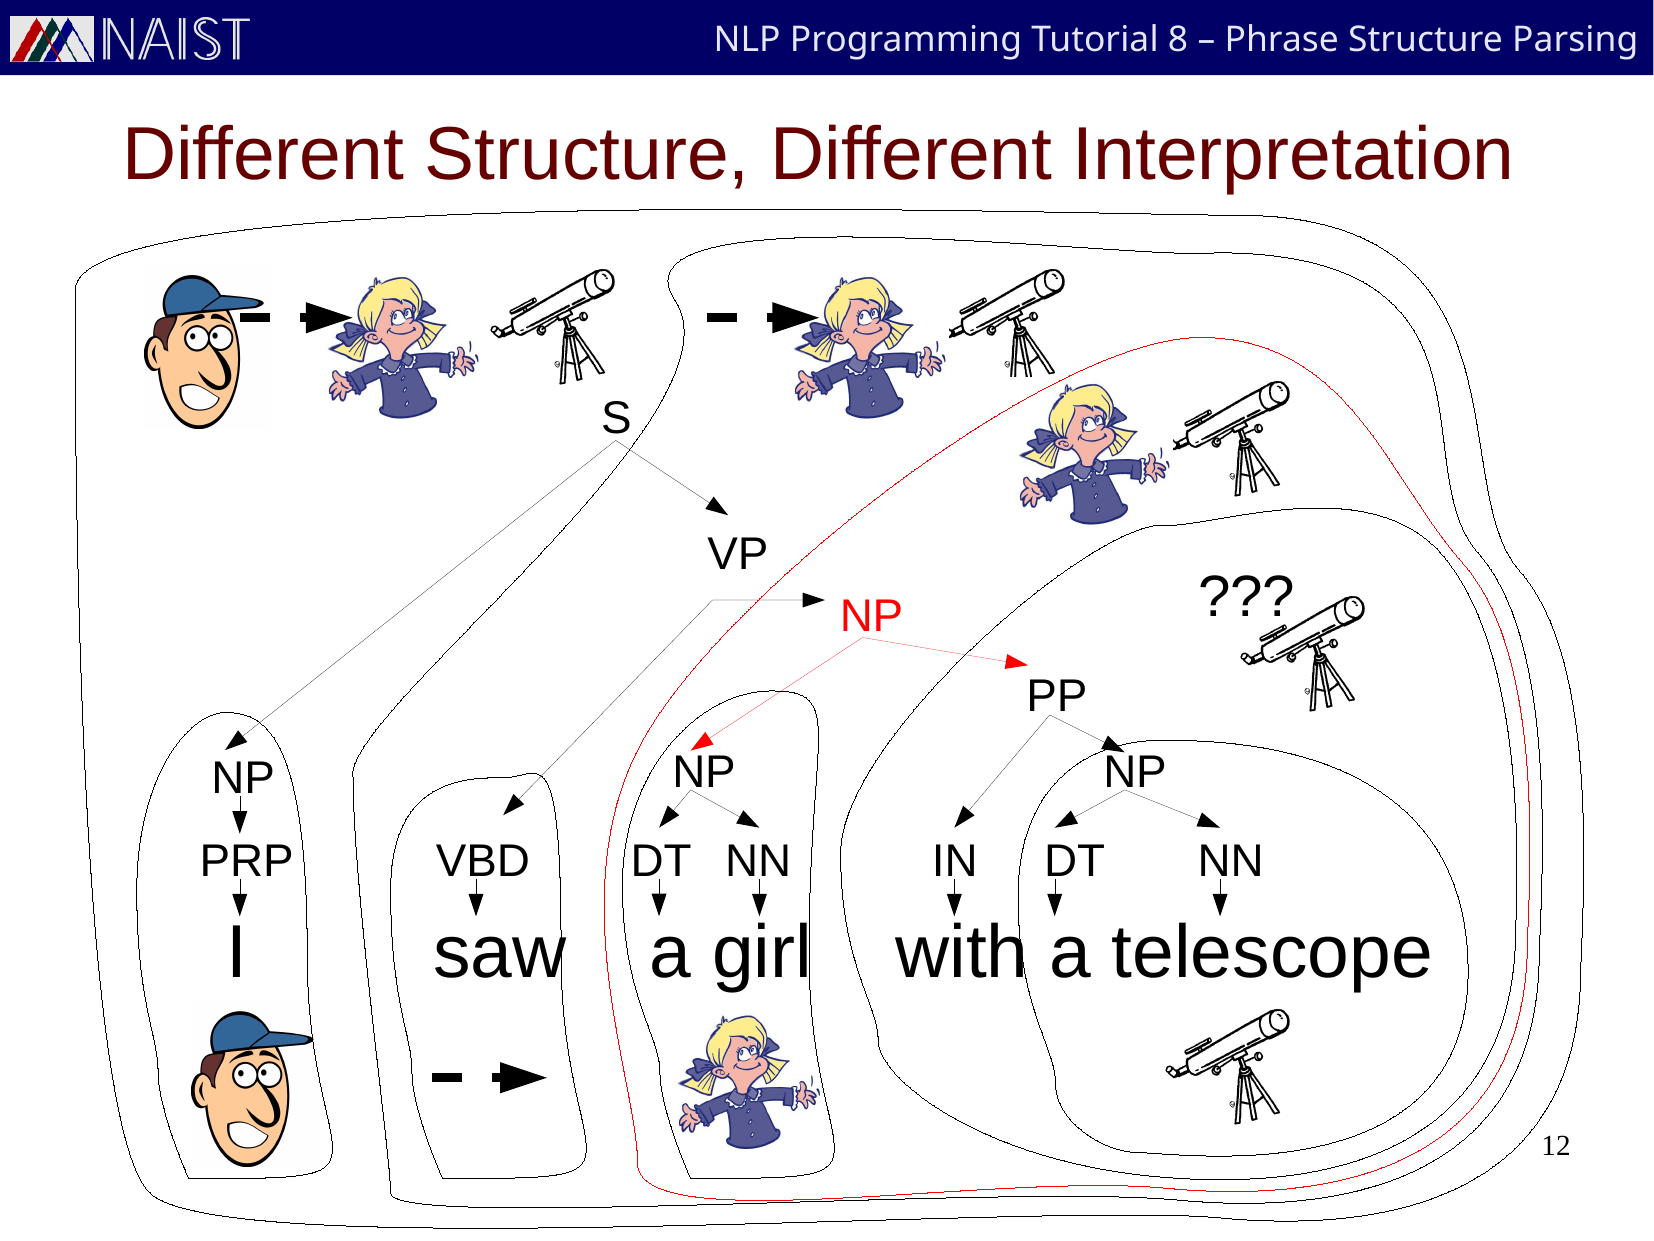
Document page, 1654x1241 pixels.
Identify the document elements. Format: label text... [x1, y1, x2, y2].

picture [781, 262, 1293, 529]
text_box VBD [421, 827, 545, 894]
text_box I saw a girl with a telescope [211, 902, 1449, 1002]
text_box NP [1088, 738, 1182, 805]
picture [10, 16, 94, 62]
picture [191, 1002, 321, 1168]
picture [666, 1009, 823, 1153]
picture [1237, 589, 1368, 713]
text_box NP [196, 744, 290, 811]
text_box S [586, 384, 647, 451]
text_box NP [657, 738, 751, 805]
text_box DT [615, 827, 707, 894]
text_box S [604, 442, 629, 451]
text_box PRP [184, 827, 309, 894]
picture [102, 17, 251, 57]
text_box PP [1011, 662, 1103, 729]
text_box NN [1182, 827, 1279, 894]
text_box DT [1029, 827, 1121, 894]
text_box IN [917, 827, 993, 894]
picture [1162, 1002, 1293, 1126]
picture [315, 270, 482, 423]
title Different Structure, Different Interpretation [75, 57, 1564, 249]
text_box ??? [1183, 556, 1311, 637]
picture [144, 266, 271, 429]
text_box NN [710, 827, 807, 894]
text_box VP [692, 520, 784, 587]
picture [487, 262, 618, 386]
text_box NP [825, 582, 919, 649]
